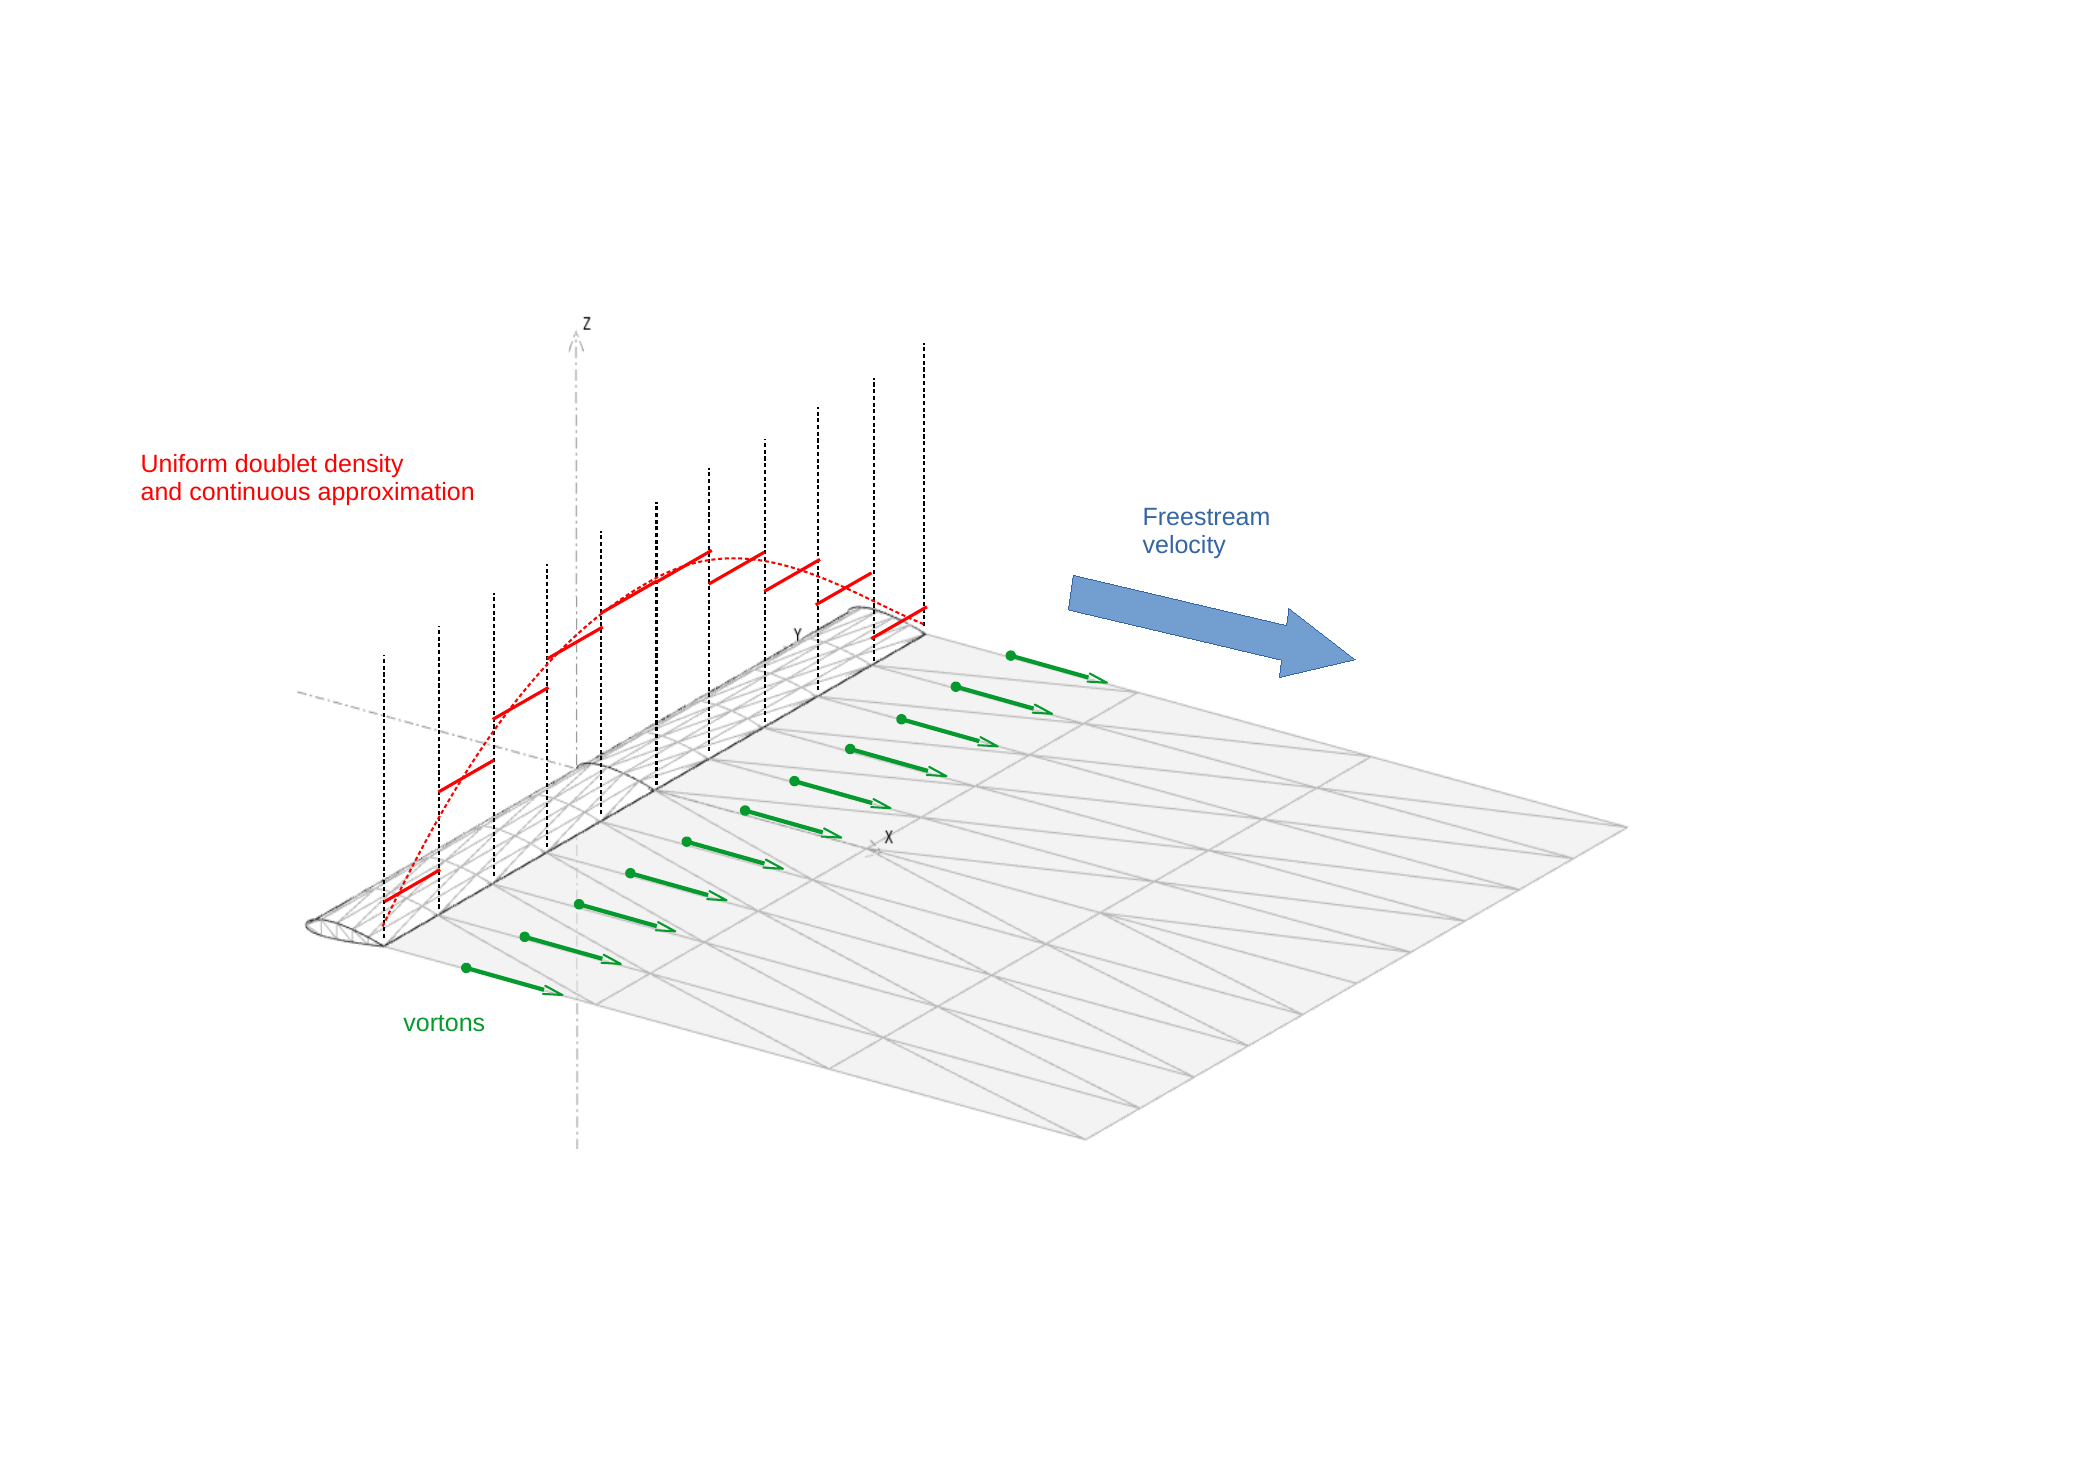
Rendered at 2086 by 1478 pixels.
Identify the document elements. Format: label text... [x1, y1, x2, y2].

text_box [1068, 575, 1356, 678]
text_box Uniform doublet density and continuous approximation [125, 441, 597, 587]
text_box vortons [388, 1001, 537, 1077]
text_box Freestream velocity [1128, 495, 1328, 604]
picture [297, 313, 1632, 1149]
